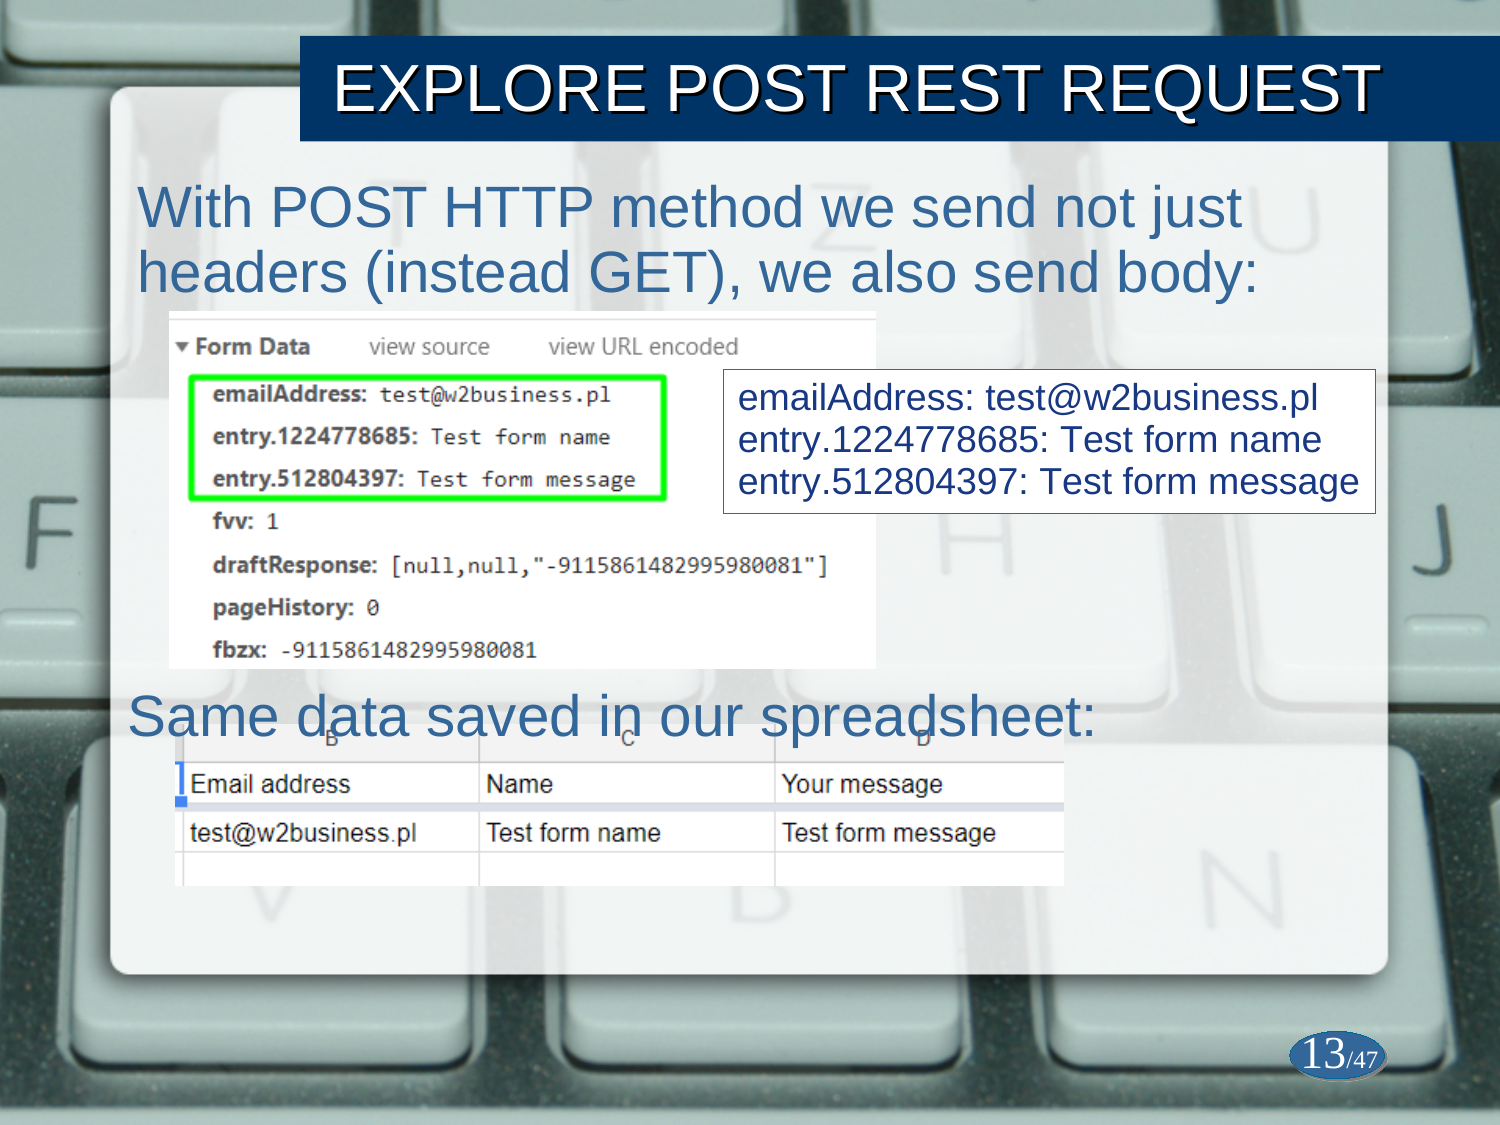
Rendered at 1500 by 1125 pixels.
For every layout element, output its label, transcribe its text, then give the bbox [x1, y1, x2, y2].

title With POST HTTP method we send not just headers (instead GET), we also send body: [122, 167, 1360, 313]
title EXPLORE POST REST REQUEST [300, 35, 1500, 142]
title Same data saved in our spreadsheet: [113, 676, 1350, 773]
text_box emailAddress: test@w2business.pl entry.1224778685: Test form name entry.512804397: Test form message [723, 369, 1376, 514]
picture [0, 0, 1500, 1125]
